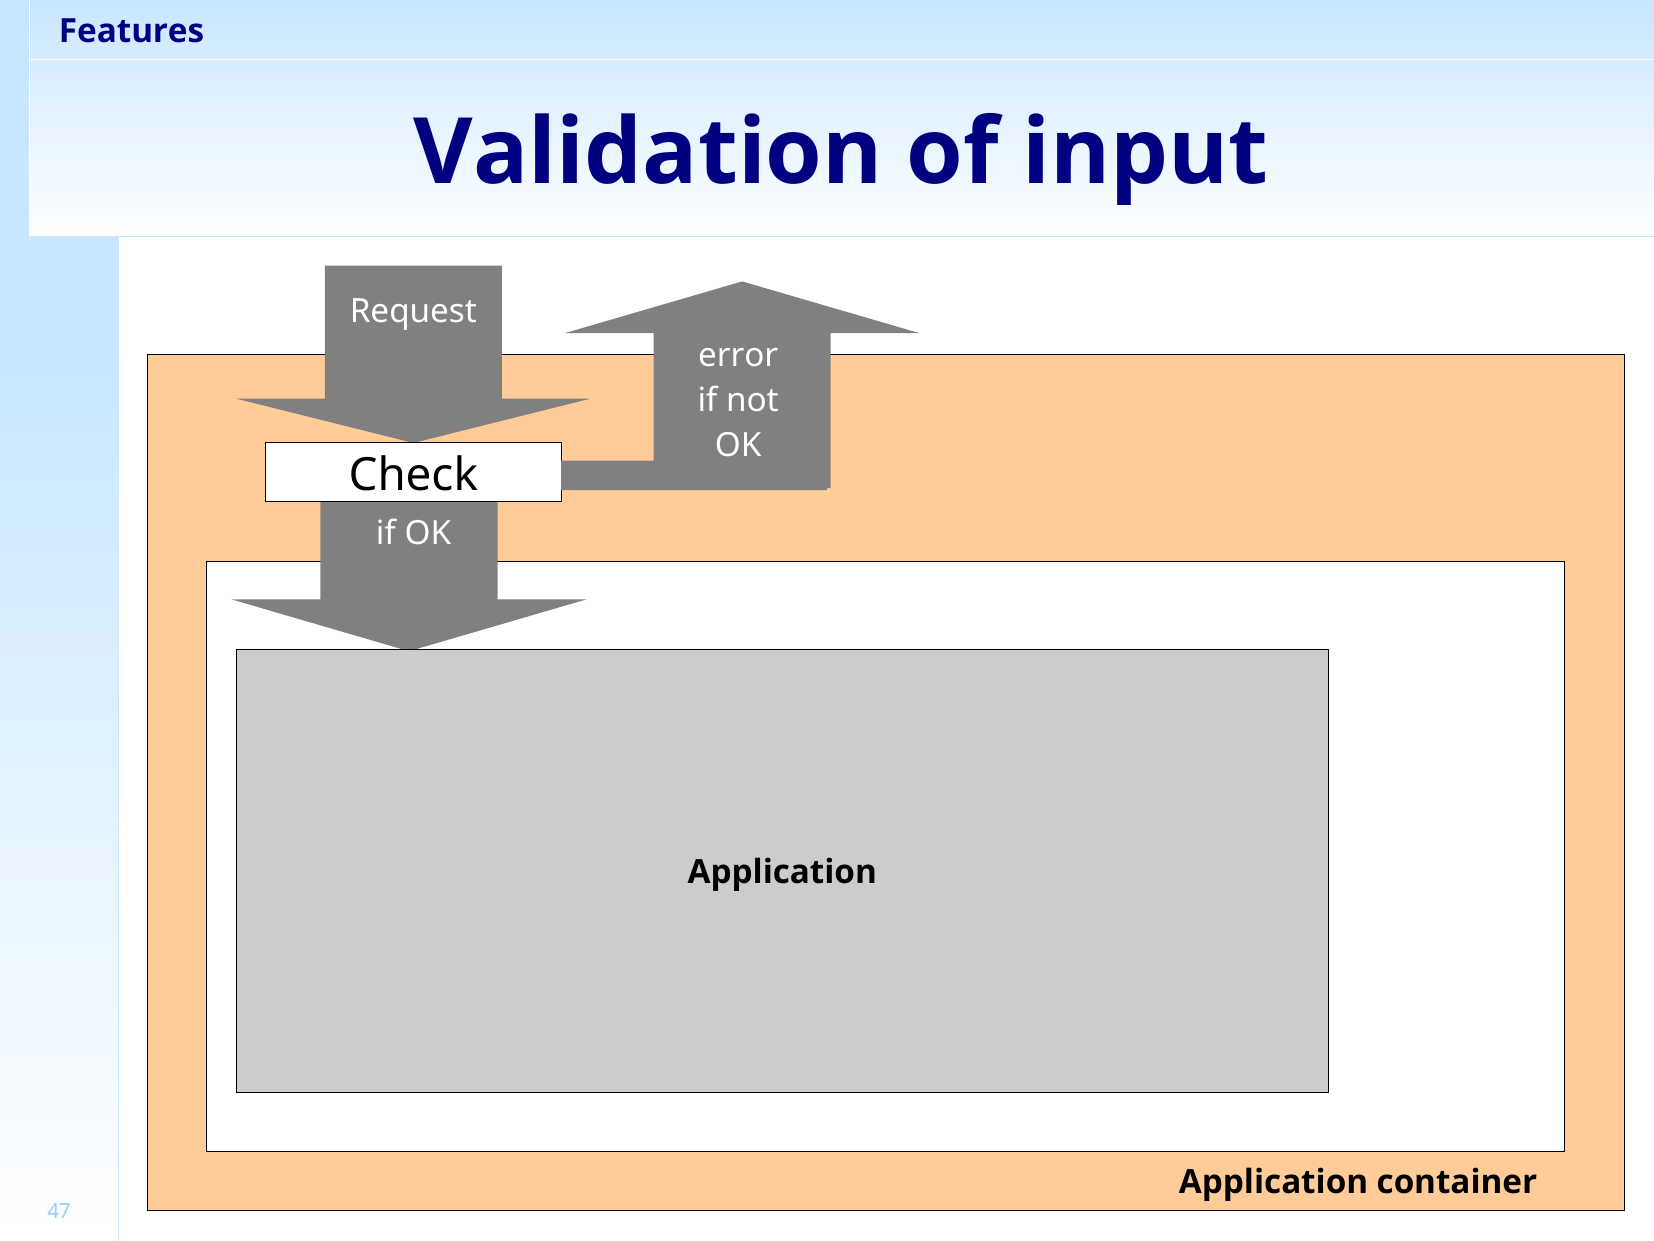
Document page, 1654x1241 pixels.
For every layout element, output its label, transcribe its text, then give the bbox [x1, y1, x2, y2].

text_box error if not OK [649, 324, 827, 473]
text_box [147, 281, 1625, 1211]
text_box Application container [1092, 1151, 1625, 1211]
text_box Application [236, 649, 1329, 1093]
title Validation of input [29, 59, 1654, 237]
text_box Check [265, 442, 562, 502]
title Features [59, 0, 355, 60]
text_box if OK [324, 501, 502, 562]
text_box Request [324, 265, 502, 355]
